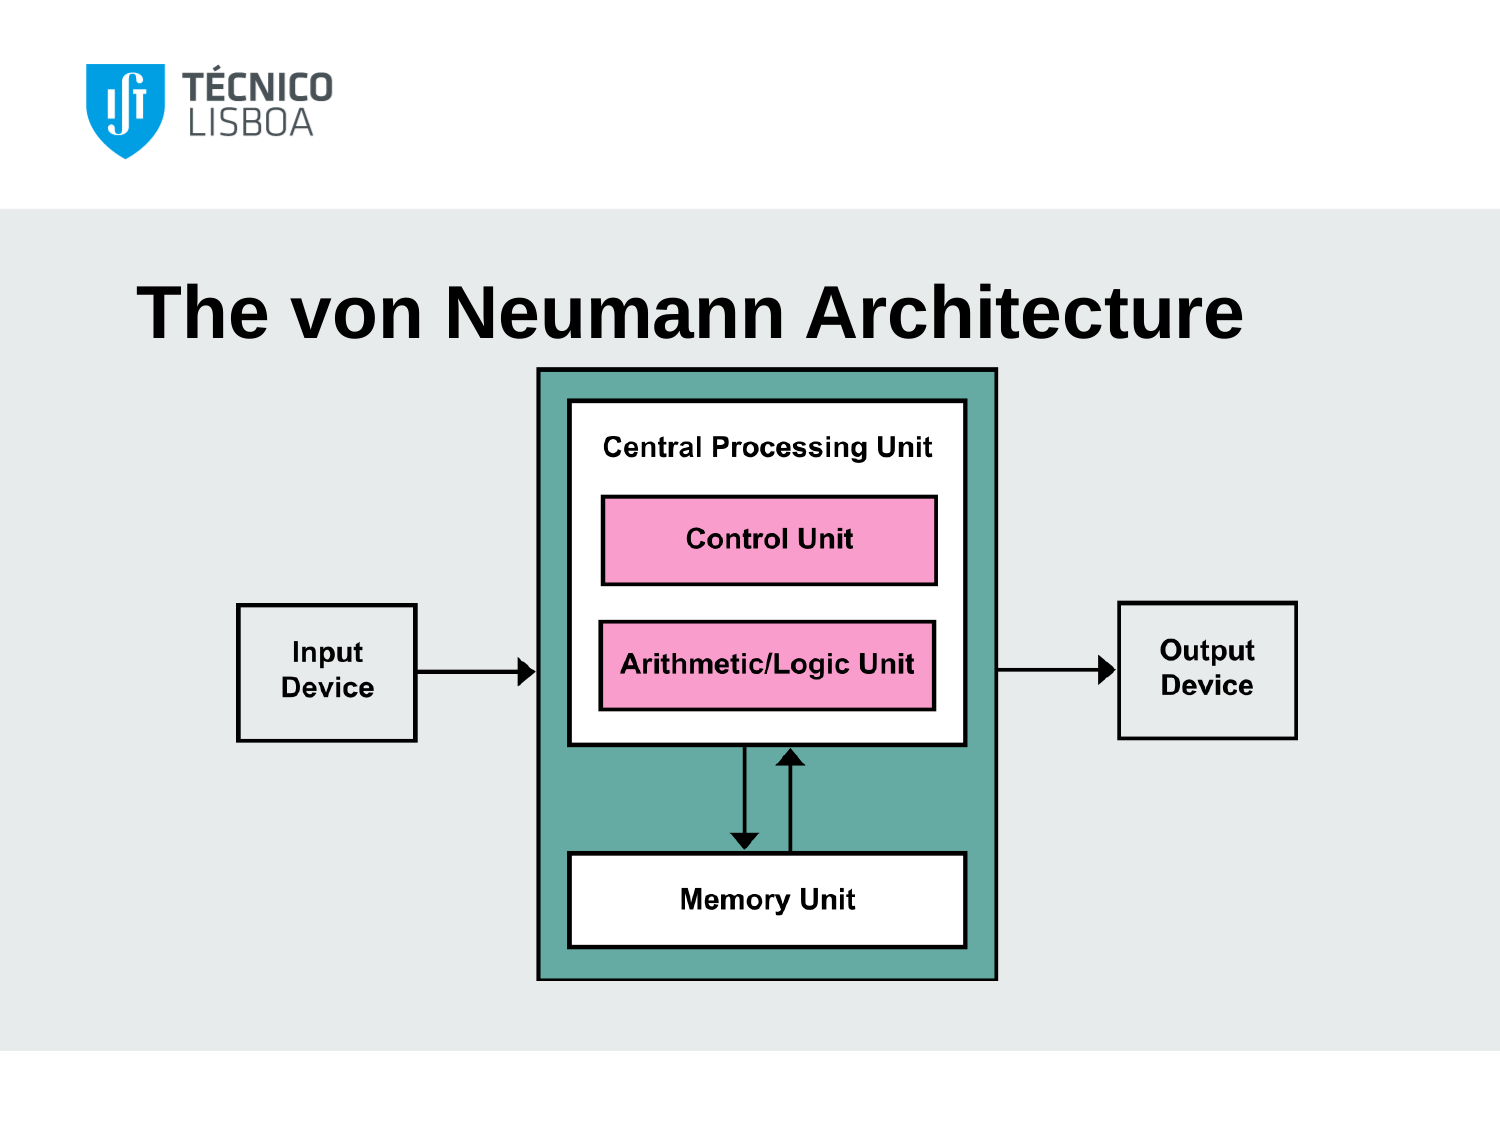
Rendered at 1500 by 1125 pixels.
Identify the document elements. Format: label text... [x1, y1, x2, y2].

picture [0, 0, 1500, 1125]
title The von Neumann Architecture [121, 237, 1378, 381]
